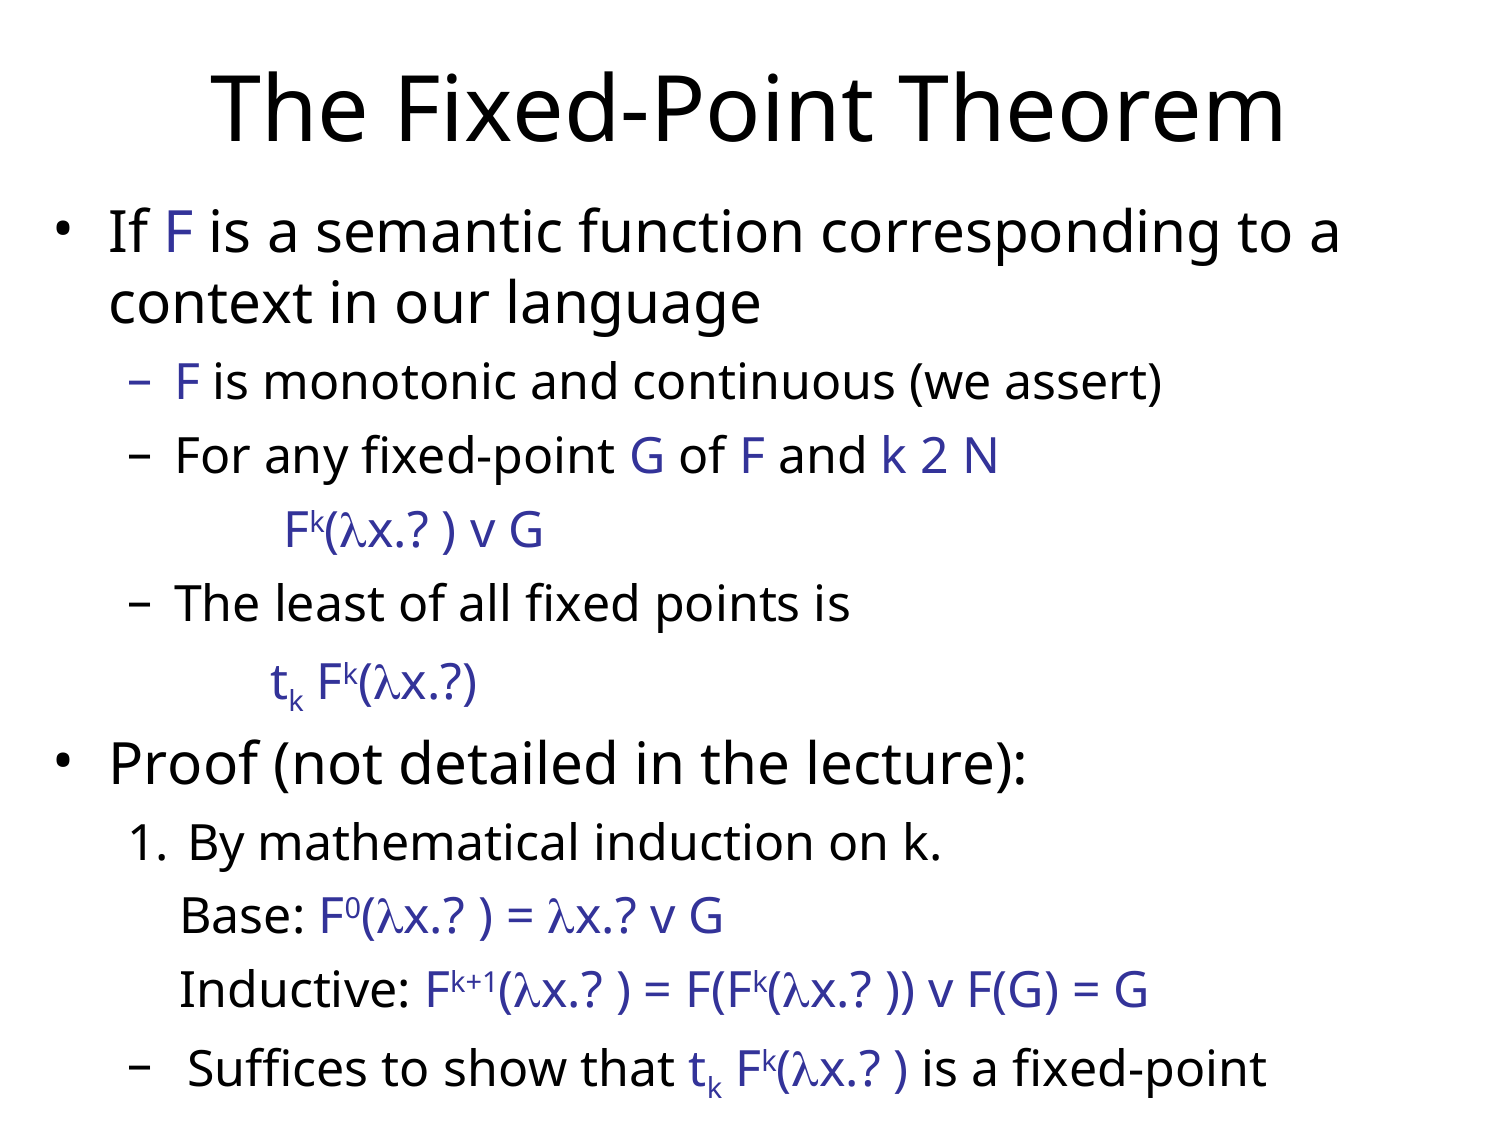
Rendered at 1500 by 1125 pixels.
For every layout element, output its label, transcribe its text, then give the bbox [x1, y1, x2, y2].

title The Fixed-Point Theorem [75, 12, 1426, 187]
list If F is a semantic function corresponding to a context in our language F is monotonic and continuous (we assert) For any fixed-point G of F and k 2 N Fk(x.? ) v G The least of all fixed points is tk Fk(x.?) Proof (not detailed in the lecture): By mathematical induction on k. Base: F0(x.? ) = x.? v G Inductive: Fk+1(x.? ) = F(Fk(x.? )) v F(G) = G Suffices to show that tk Fk(x.? ) is a fixed-point F(tk Fk(x.? )) = tk Fk+1(x.? ) = tk Fk(x.? ) [37, 187, 1463, 1108]
